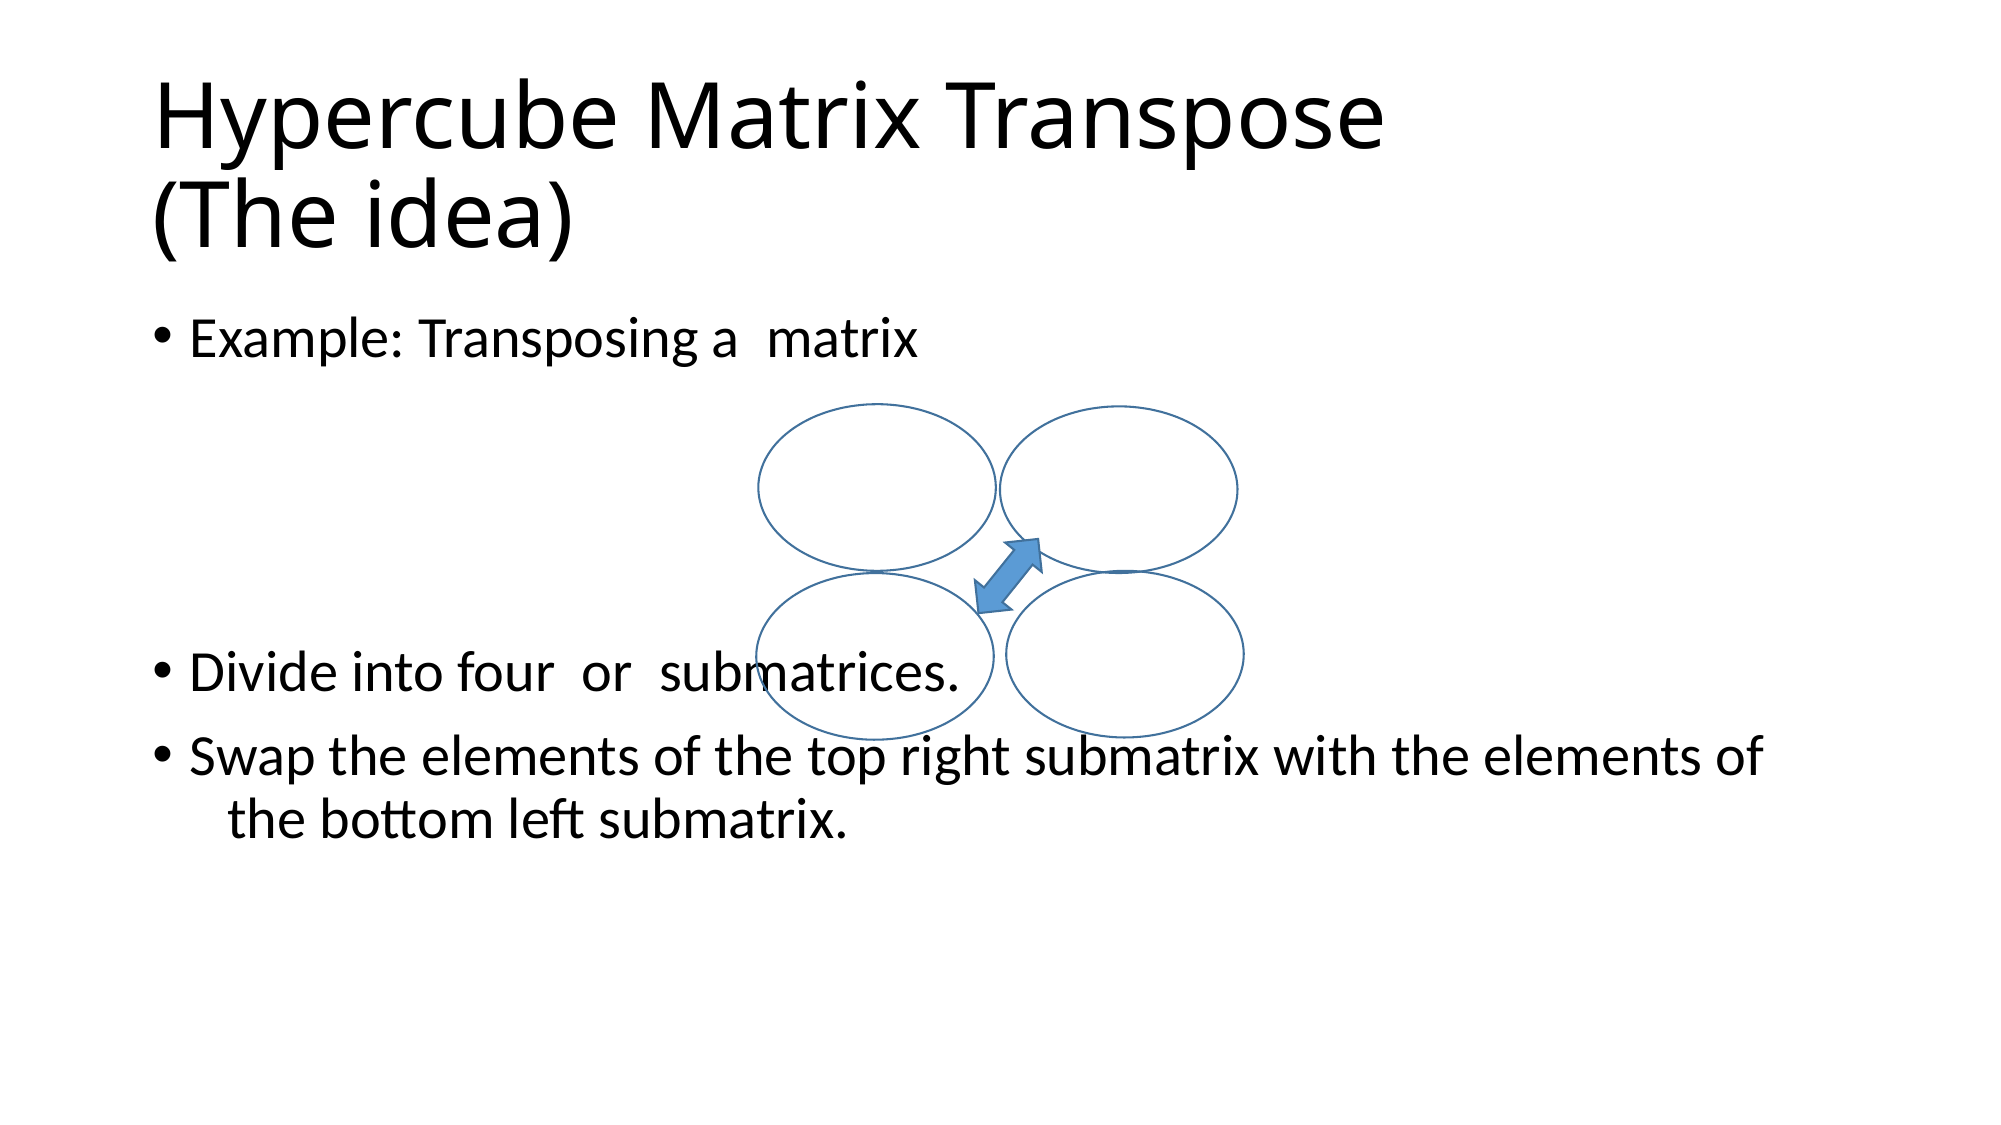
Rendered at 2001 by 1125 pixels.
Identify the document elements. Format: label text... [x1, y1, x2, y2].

list Example: Transposing a matrix Divide into four or submatrices. Swap the elements of the top right submatrix with the elements of the bottom left submatrix. [137, 299, 1863, 1014]
title Hypercube Matrix Transpose (The idea) [137, 59, 1863, 278]
text_box [974, 538, 1042, 614]
